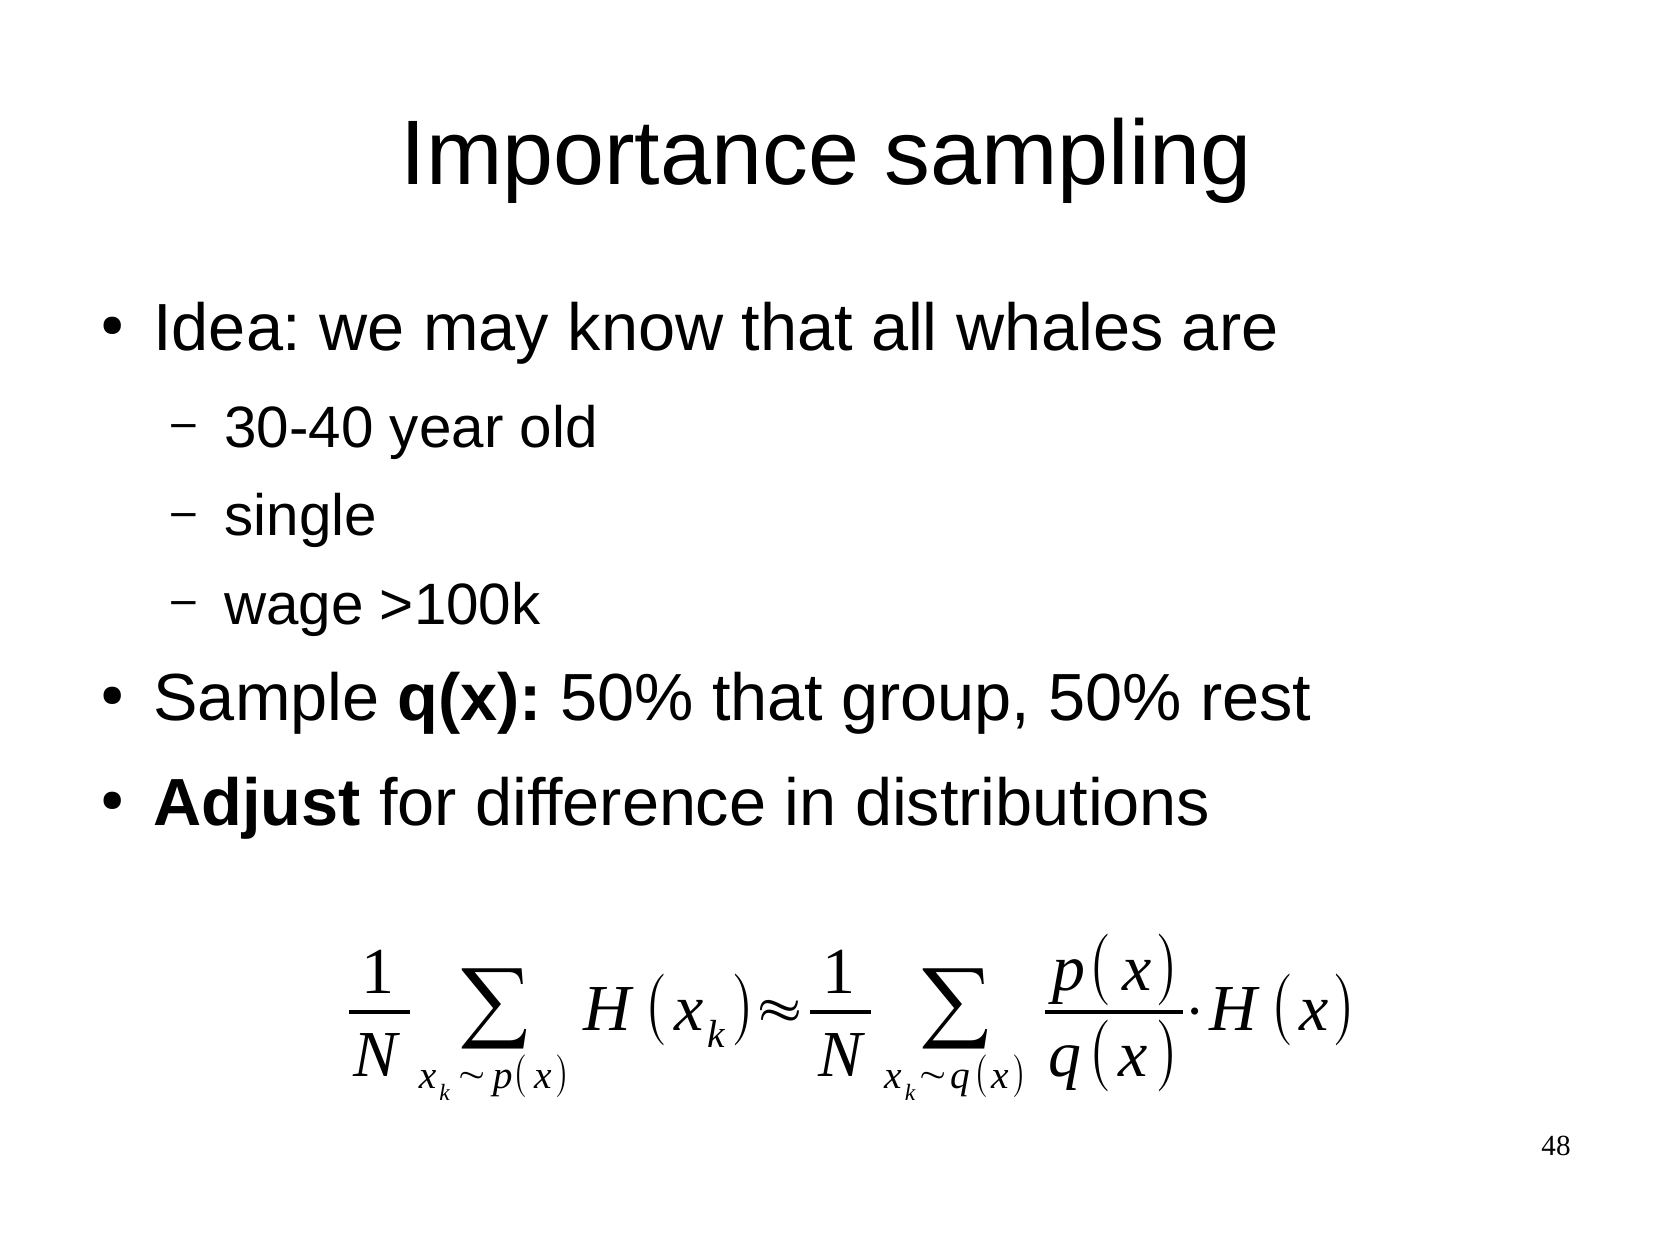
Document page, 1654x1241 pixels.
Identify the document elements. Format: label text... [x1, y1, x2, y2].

list Idea: we may know that all whales are 30-40 year old single wage >100k Sample q(x): 50% that group, 50% rest Adjust for difference in distributions [82, 290, 1571, 1010]
chart [328, 928, 1372, 1105]
title Importance sampling [82, 49, 1571, 257]
